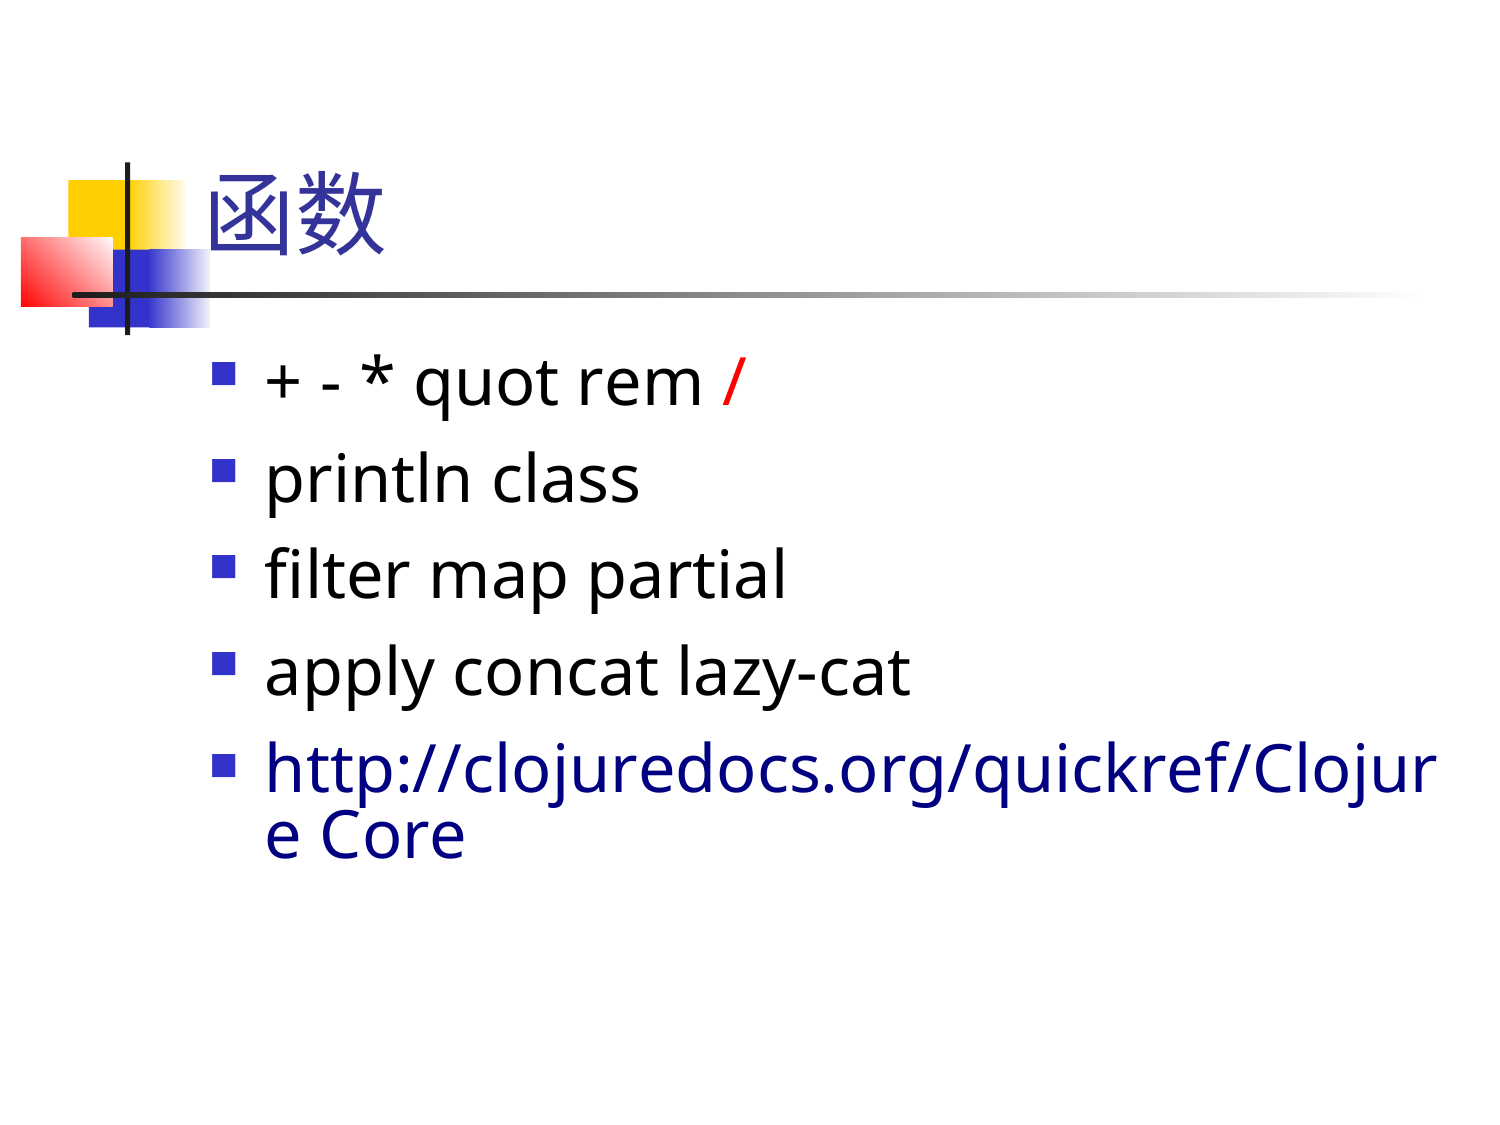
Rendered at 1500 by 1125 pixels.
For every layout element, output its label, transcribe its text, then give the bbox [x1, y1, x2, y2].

title 函数 [188, 35, 1468, 276]
list + - * quot rem / println class filter map partial apply concat lazy-cat http://clojuredocs.org/quickref/Clojure Core [193, 331, 1469, 1007]
